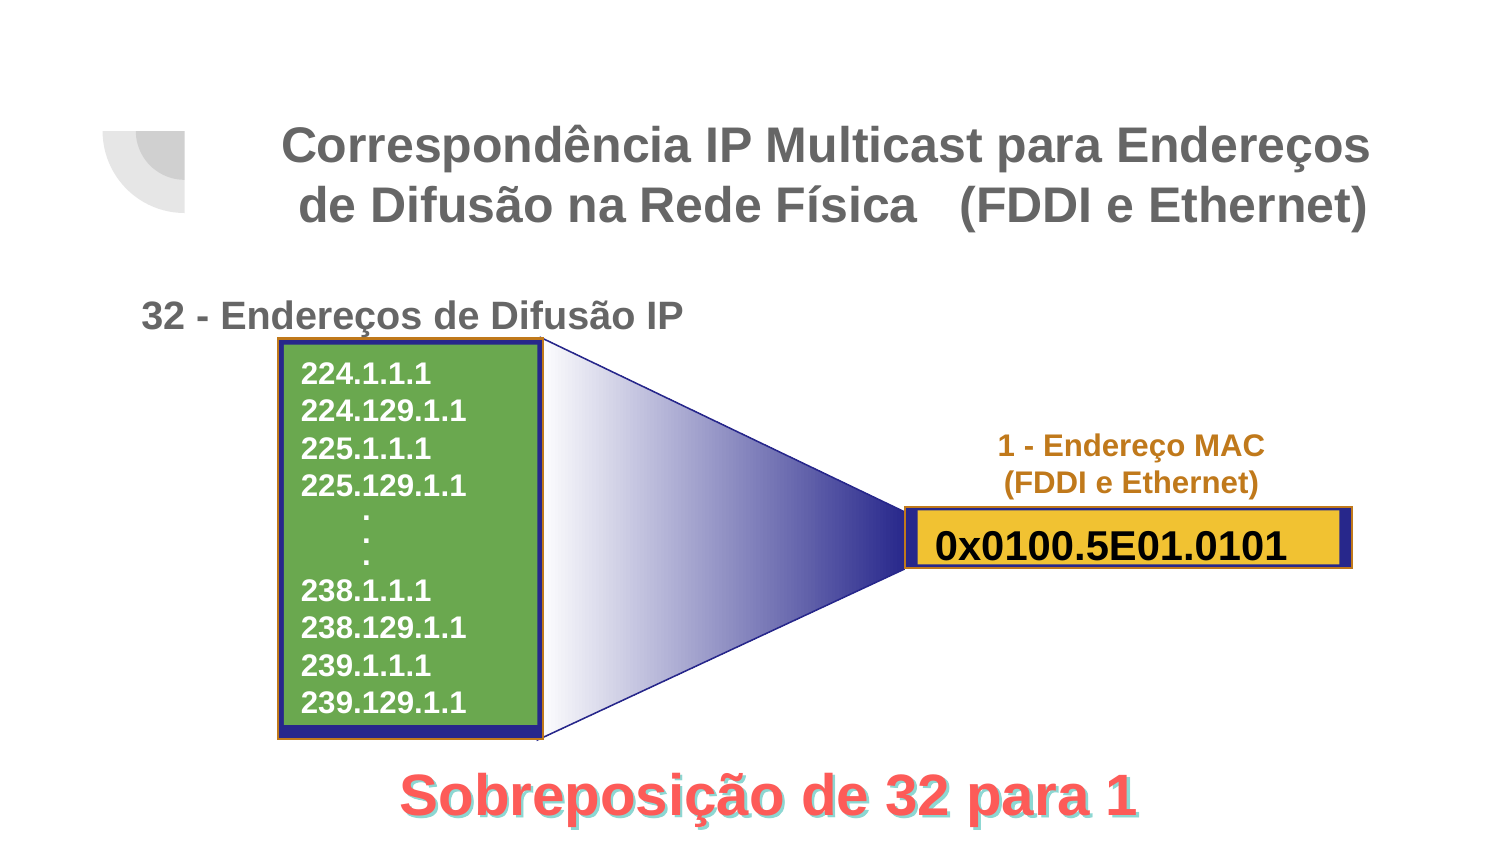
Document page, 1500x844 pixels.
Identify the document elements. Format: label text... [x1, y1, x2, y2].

text_box [278, 337, 1353, 740]
text_box 0x0100.5E01.0101 [917, 510, 1340, 565]
text_box 32 - Endereços de Difusão IP [124, 281, 730, 332]
text_box 224.1.1.1 224.129.1.1 225.1.1.1 225.129.1.1 . . . 238.1.1.1 238.129.1.1 239.1.1.1 239.129.1.1 [283, 344, 538, 725]
text_box Correspondência IP Multicast para Endereços de Difusão na Rede Física (FDDI e Ethernet) [170, 109, 1483, 237]
text_box Sobreposição de 32 para 1 [360, 749, 1179, 817]
text_box 1 - Endereço MAC (FDDI e Ethernet) [936, 416, 1327, 505]
